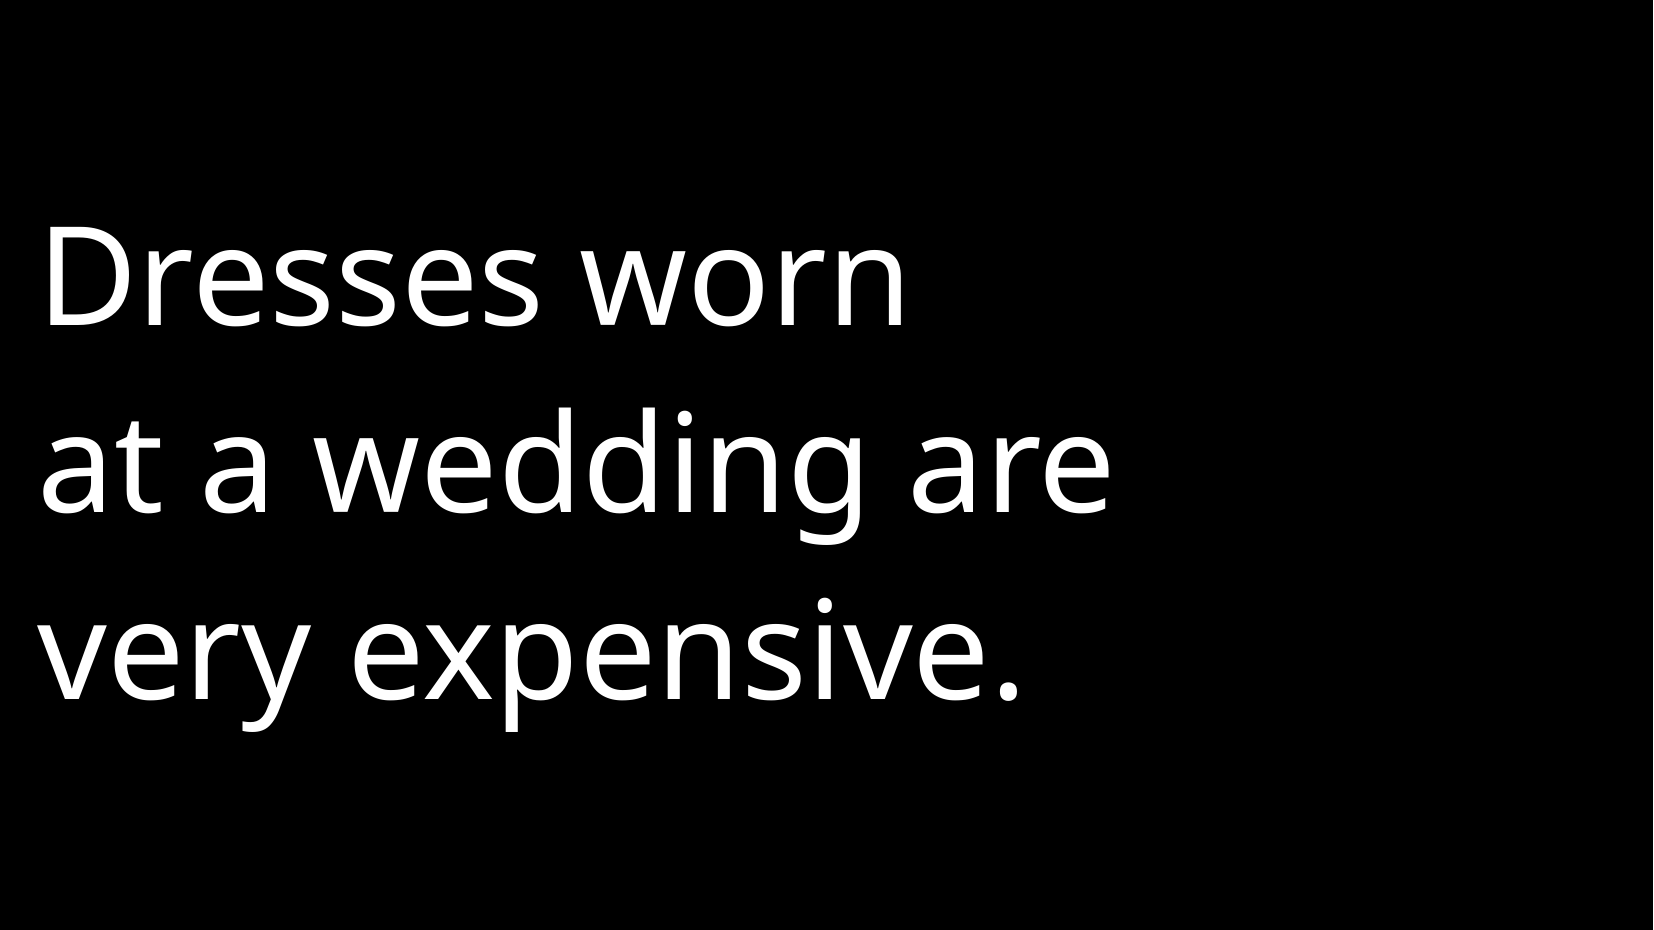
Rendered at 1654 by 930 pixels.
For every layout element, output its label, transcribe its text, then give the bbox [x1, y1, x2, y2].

title Dresses worn at a wedding are very expensive. [37, 19, 1612, 900]
